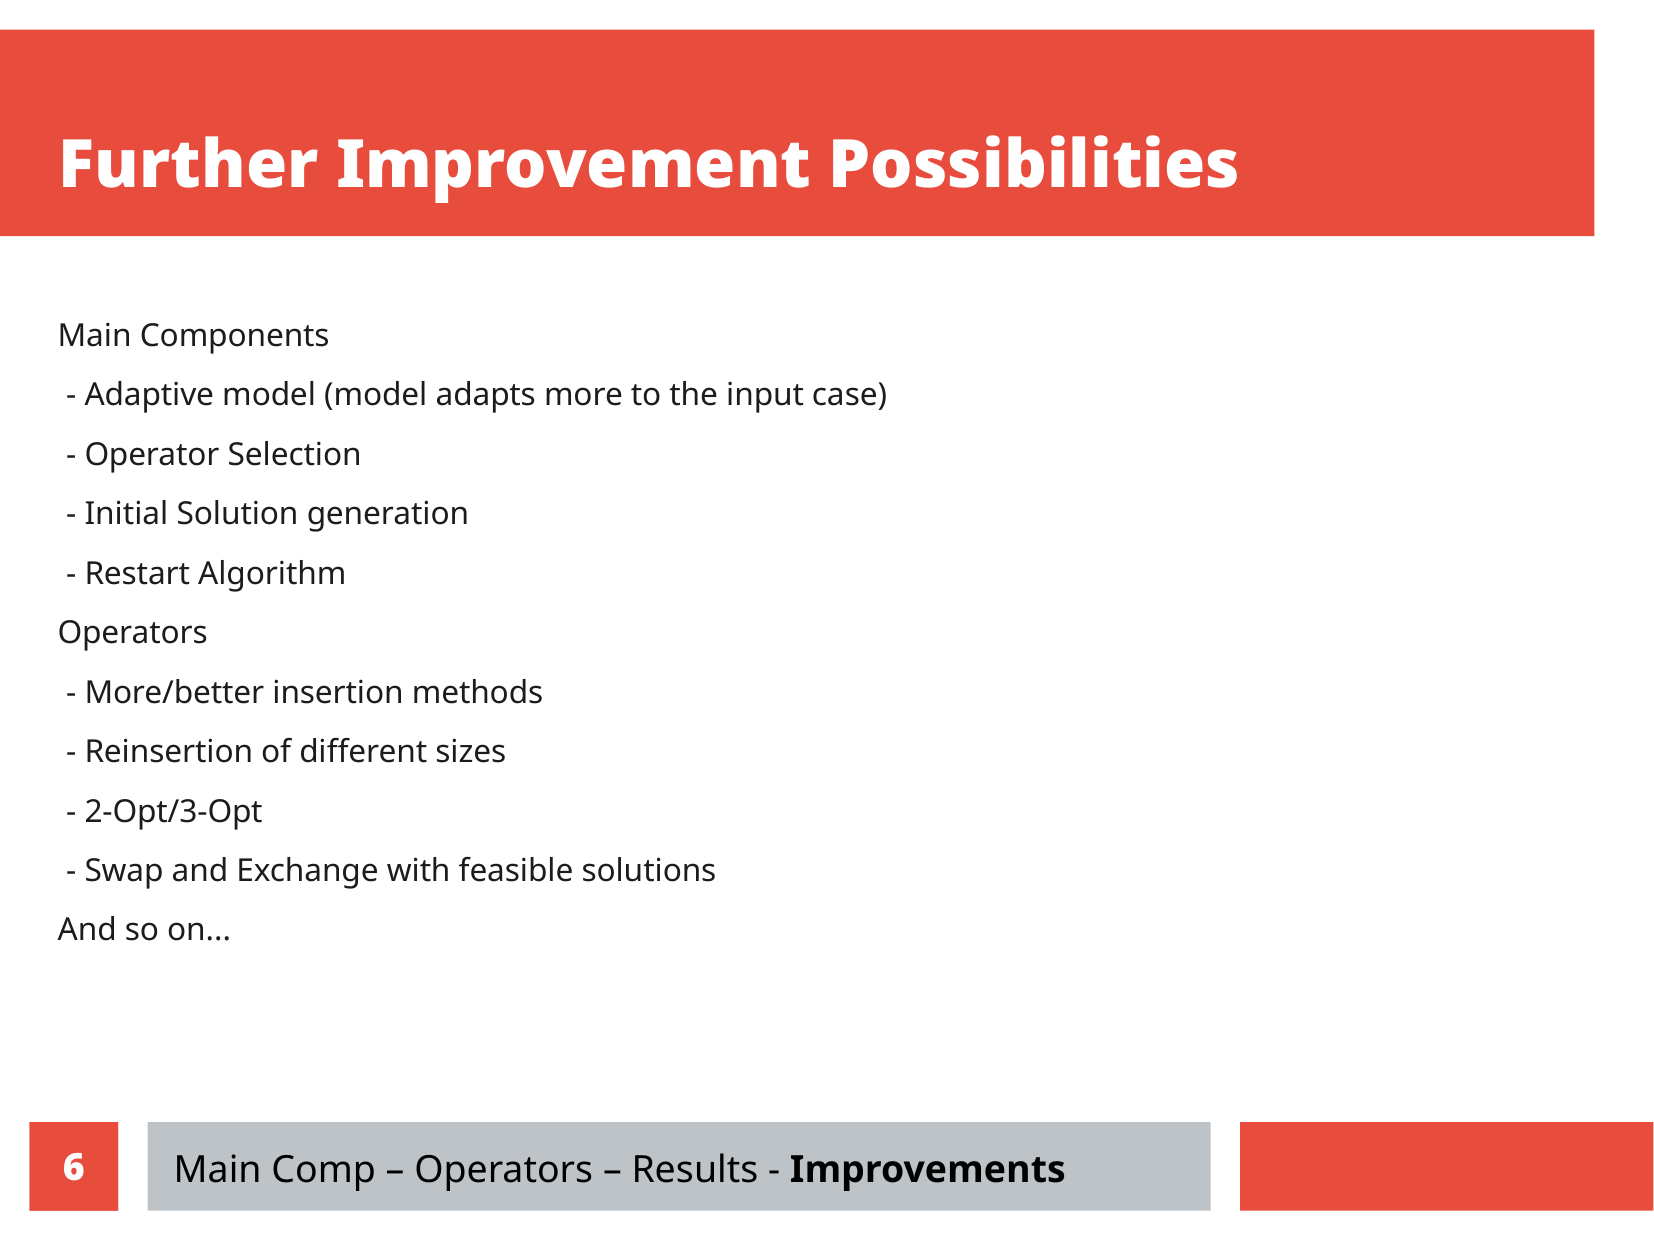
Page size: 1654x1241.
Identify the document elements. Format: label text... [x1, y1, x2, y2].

list Main Components - Adaptive model (model adapts more to the input case) - Operator Selection - Initial Solution generation - Restart Algorithm Operators - More/better insertion methods - Reinsertion of different sizes - 2-Opt/3-Opt - Swap and Exchange with feasible solutions And so on... [57, 312, 1564, 1081]
title Further Improvement Possibilities [59, 59, 1595, 207]
text_box Main Comp – Operators – Results - Improvements [158, 1134, 1194, 1194]
